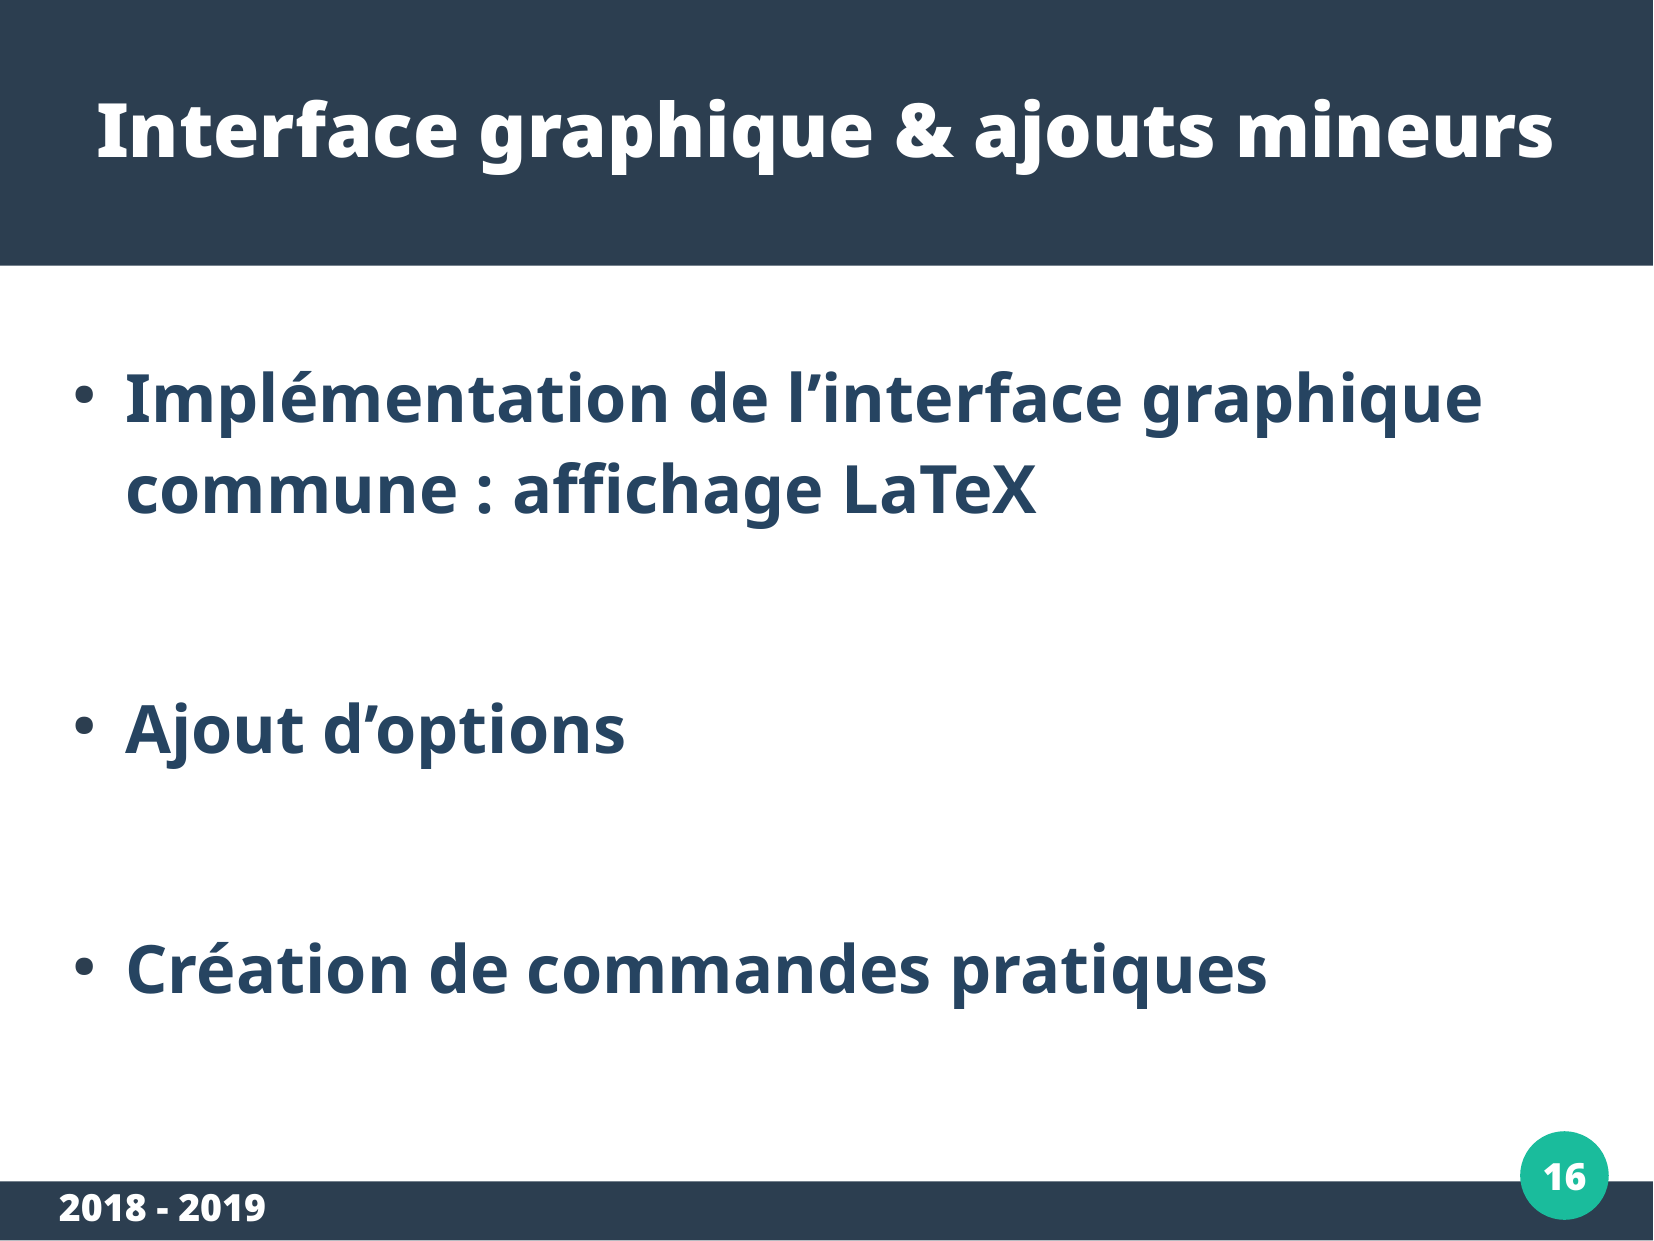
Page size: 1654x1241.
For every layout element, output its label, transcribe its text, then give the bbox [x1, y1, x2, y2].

title Interface graphique & ajouts mineurs [58, 49, 1594, 207]
list Implémentation de l’interface graphique commune : affichage LaTeX Ajout d’options Création de commandes pratiques [54, 178, 1590, 1066]
